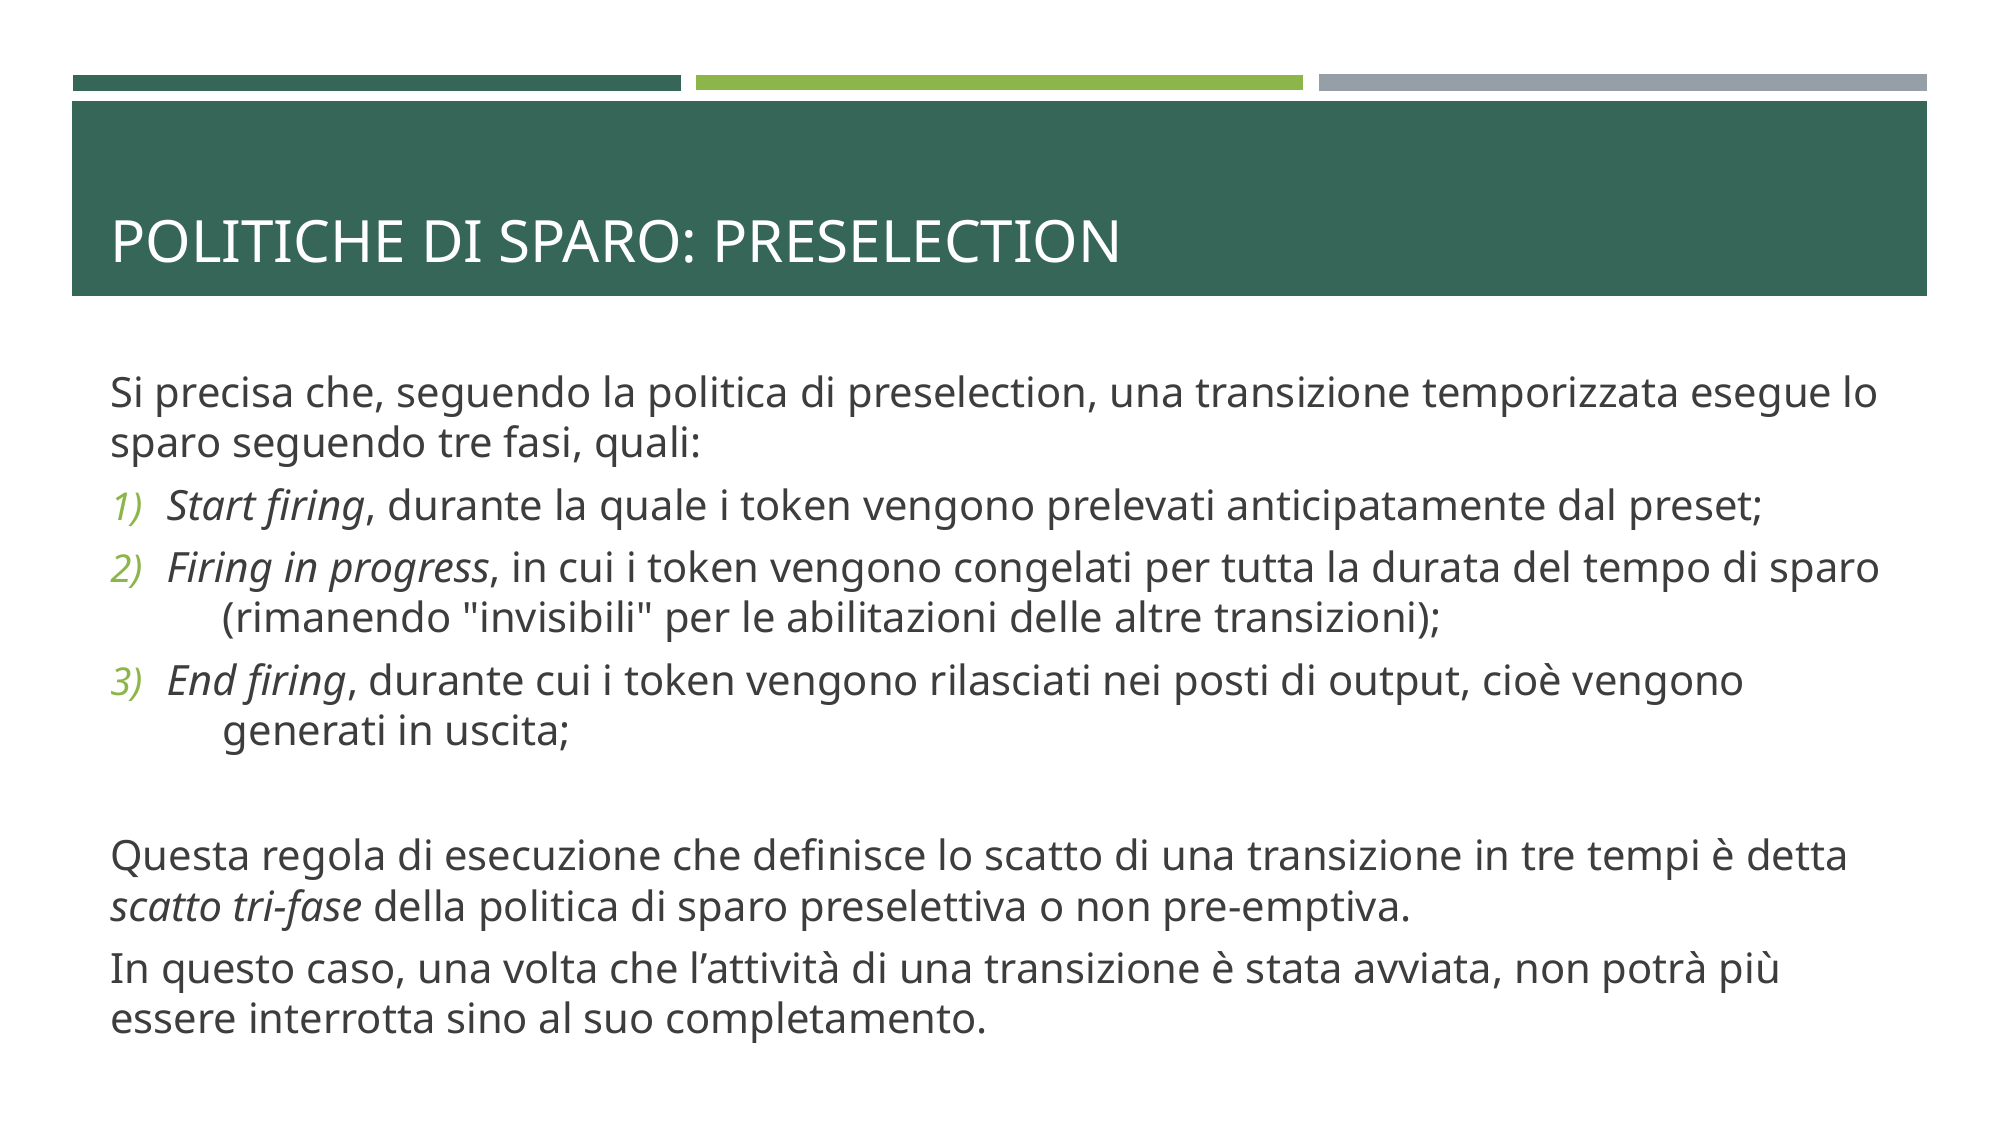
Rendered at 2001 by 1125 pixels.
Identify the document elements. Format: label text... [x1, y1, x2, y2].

title Politiche di sparo: preselection [95, 115, 1905, 282]
list Si precisa che, seguendo la politica di preselection, una transizione temporizzata esegue lo sparo seguendo tre fasi, quali: Start firing, durante la quale i token vengono prelevati anticipatamente dal preset; Firing in progress, in cui i token vengono congelati per tutta la durata del tempo di sparo (rimanendo "invisibili" per le abilitazioni delle altre transizioni); End firing, durante cui i token vengono rilasciati nei posti di output, cioè vengono generati in uscita; Questa regola di esecuzione che definisce lo scatto di una transizione in tre tempi è detta scatto tri-fase della politica di sparo preselettiva o non pre-emptiva. In questo caso, una volta che l’attività di una transizione è stata avviata, non potrà più essere interrotta sino al suo completamento. [95, 321, 1905, 1087]
